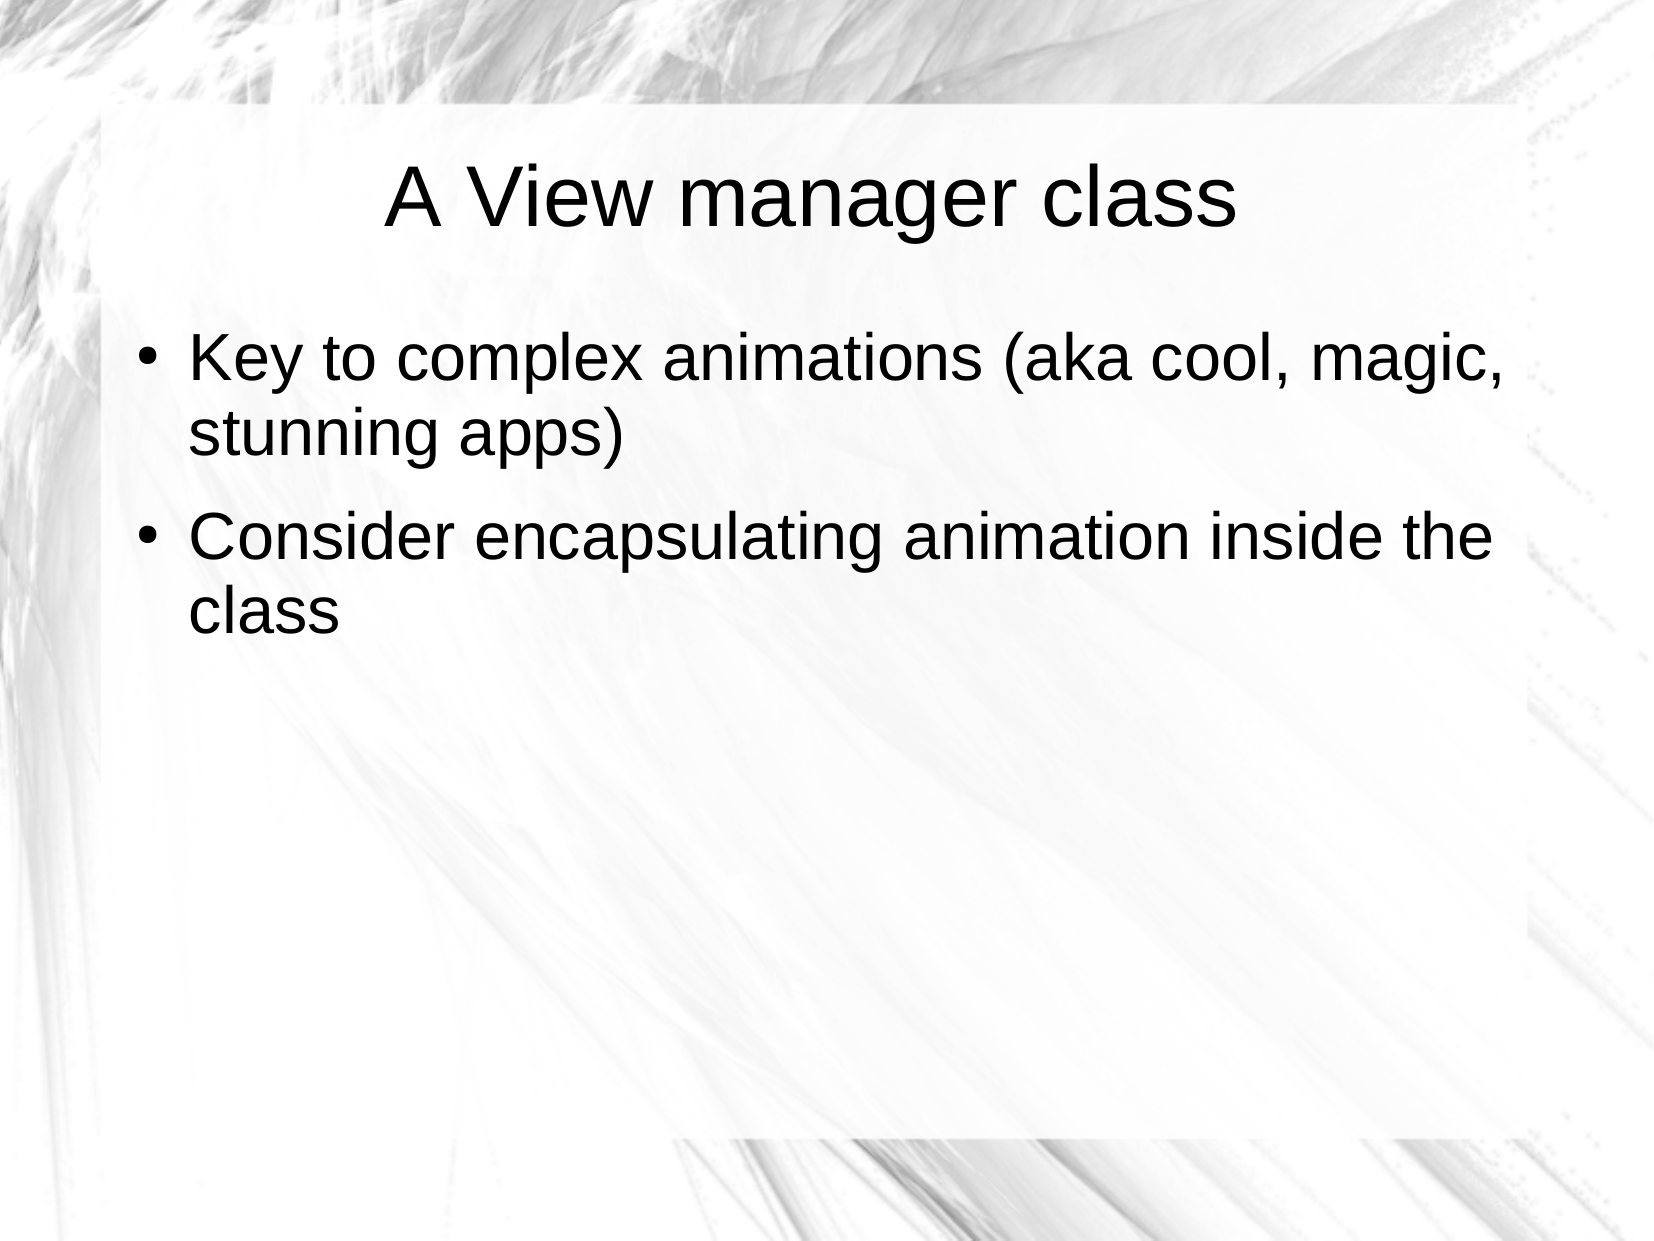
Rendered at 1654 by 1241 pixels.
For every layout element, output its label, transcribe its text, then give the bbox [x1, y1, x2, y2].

title A View manager class [118, 112, 1506, 281]
list Key to complex animations (aka cool, magic, stunning apps) Consider encapsulating animation inside the class [118, 319, 1571, 945]
picture [0, 0, 1654, 1241]
